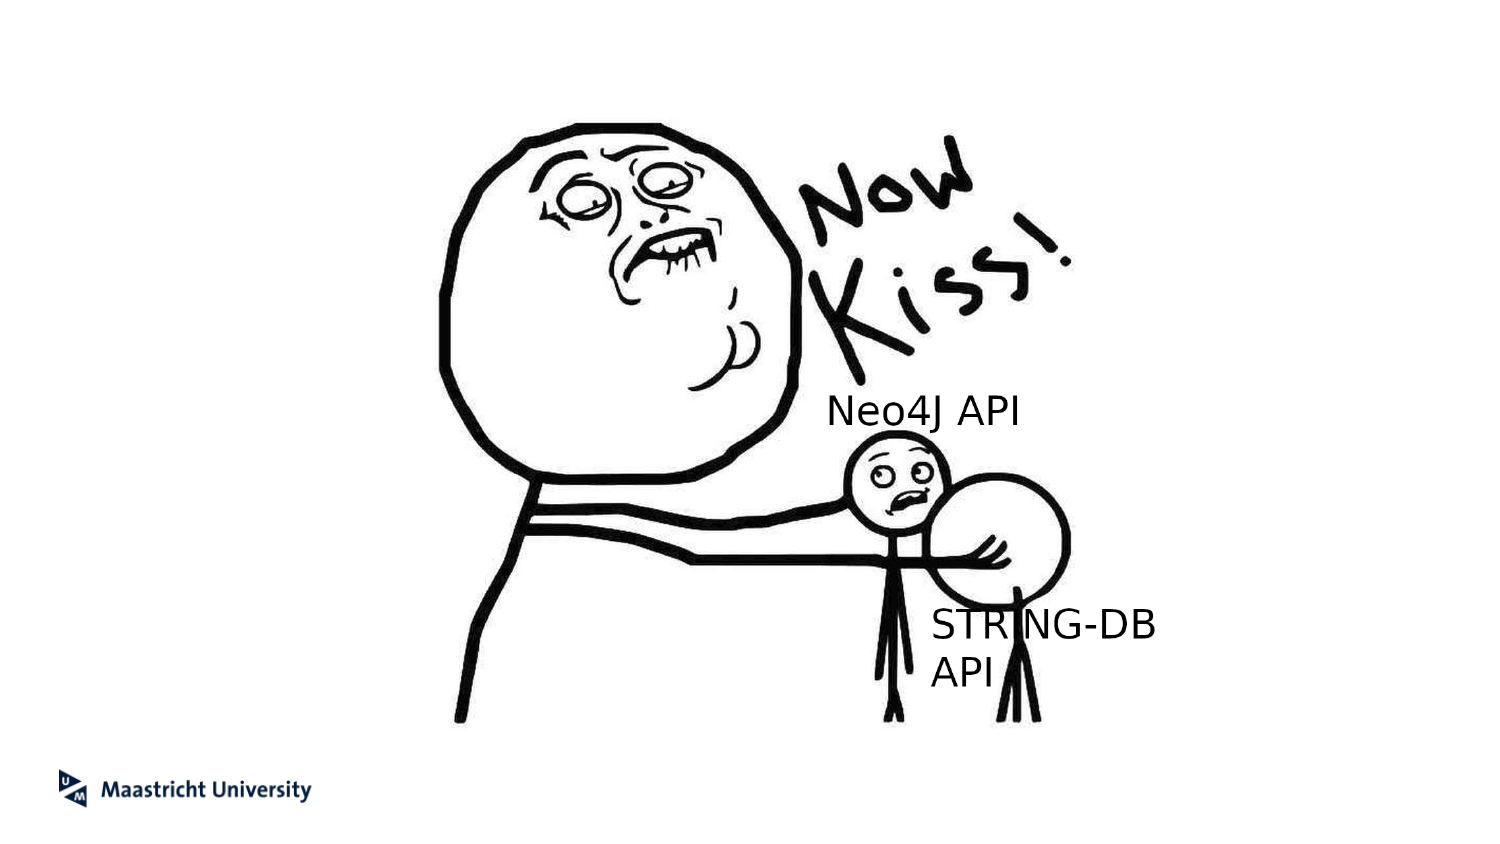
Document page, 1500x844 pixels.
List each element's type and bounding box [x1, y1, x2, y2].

picture [332, 1, 1176, 844]
